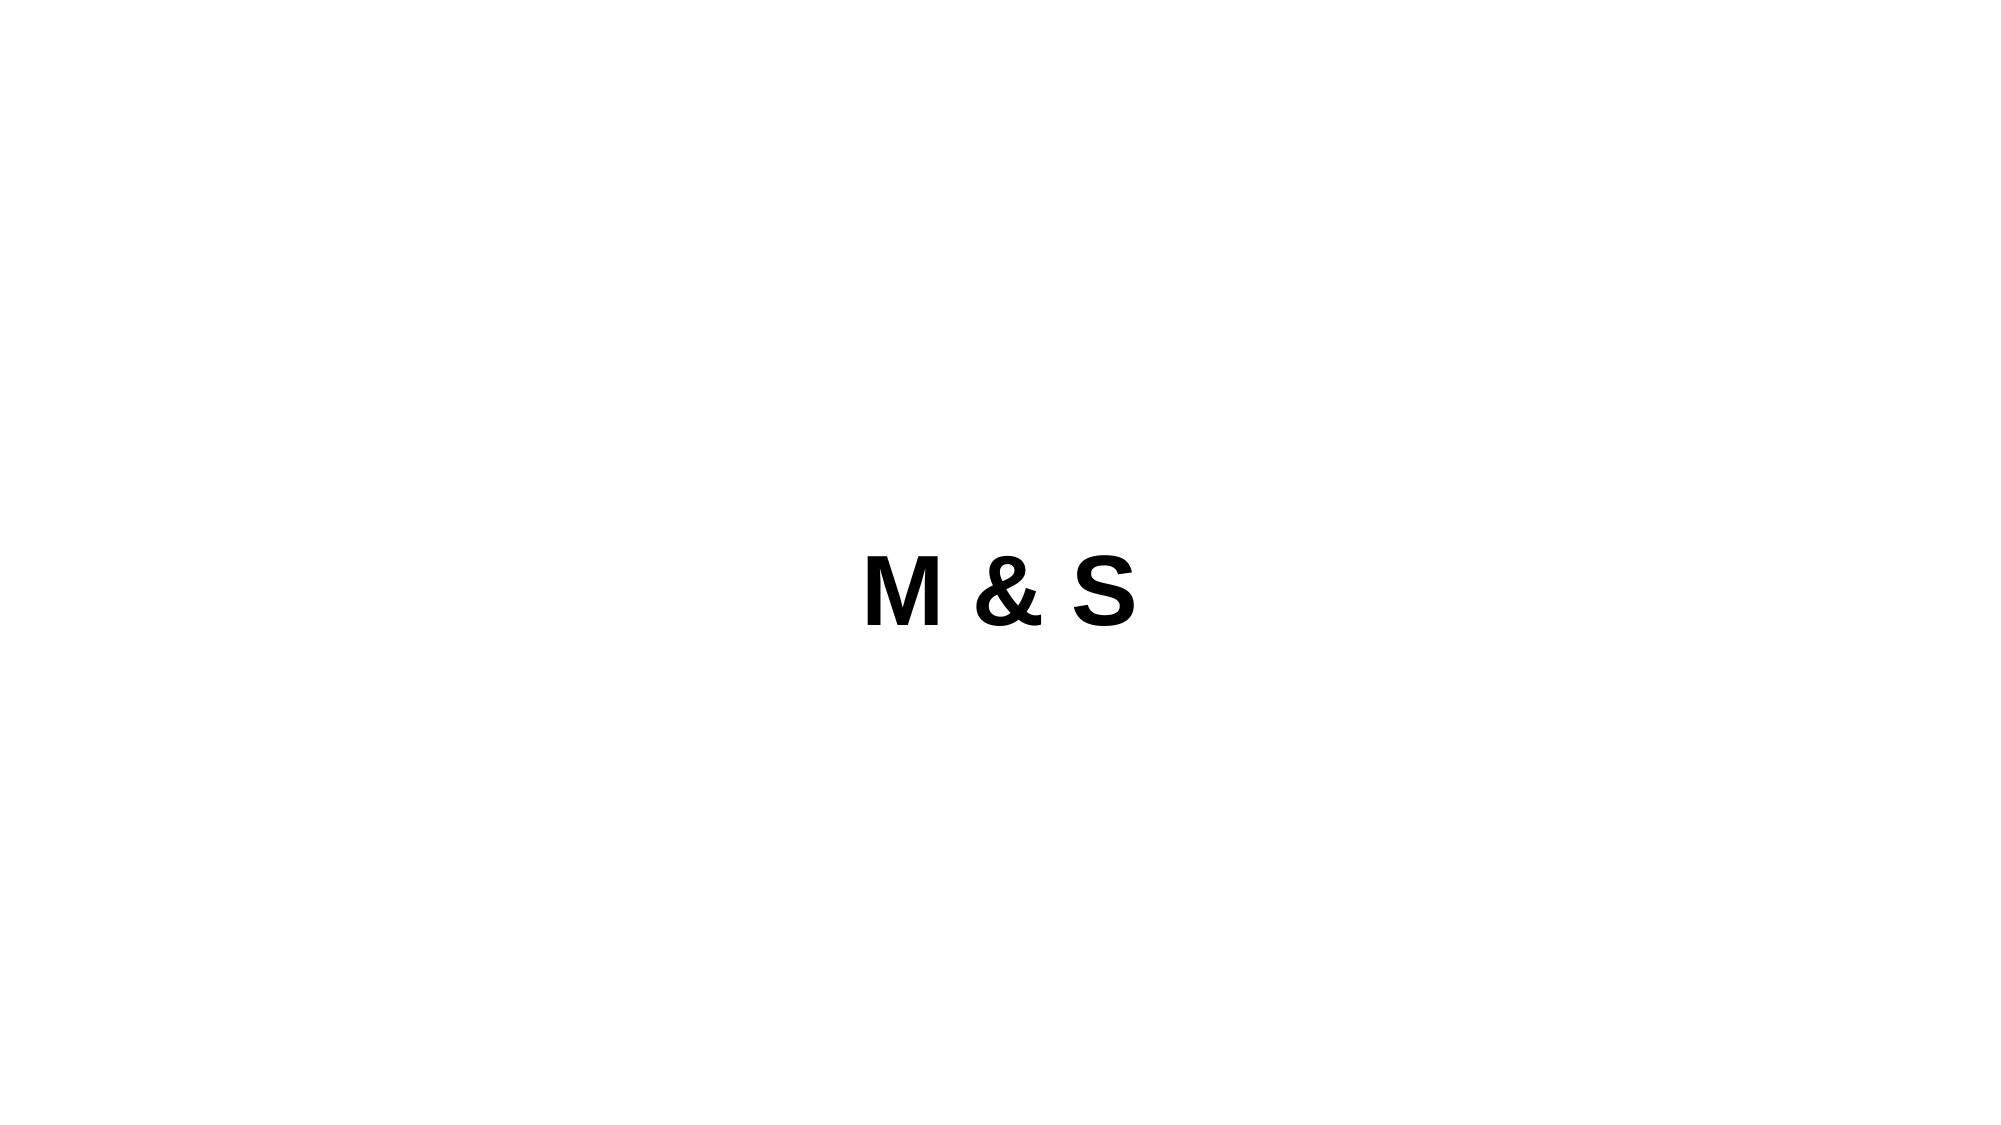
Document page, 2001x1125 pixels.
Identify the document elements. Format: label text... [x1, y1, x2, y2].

title M & S [68, 470, 1932, 721]
